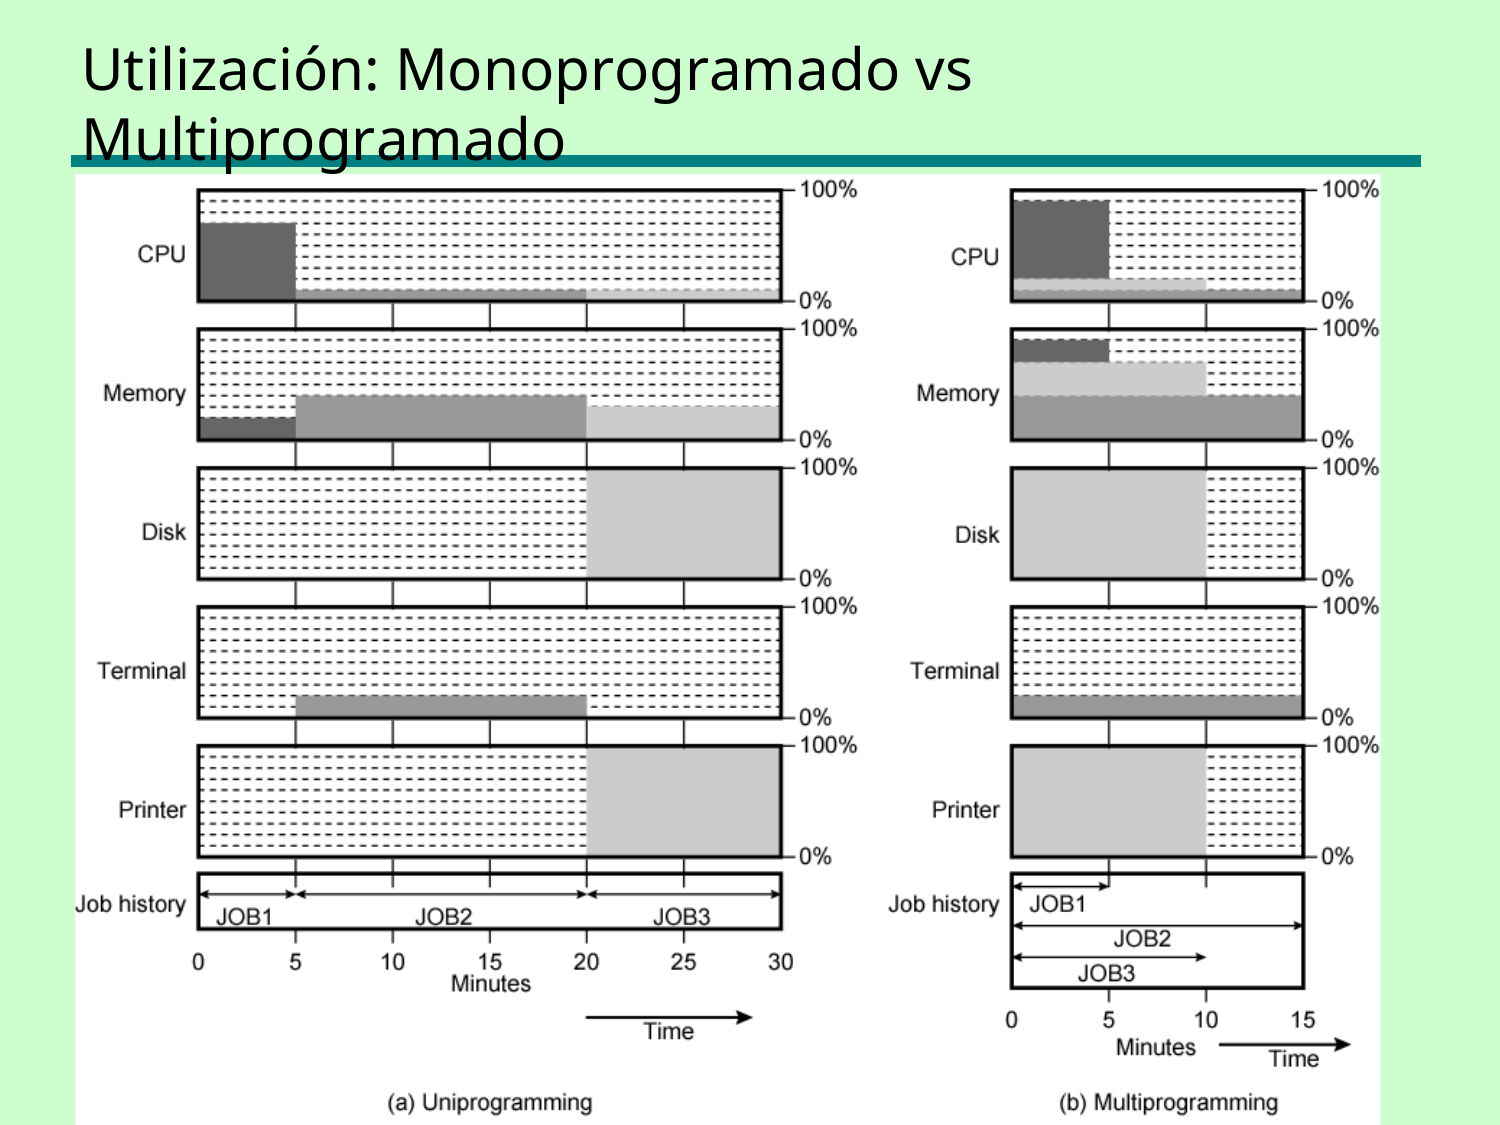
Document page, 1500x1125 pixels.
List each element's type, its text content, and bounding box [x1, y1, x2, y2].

title Utilización: Monoprogramado vs Multiprogramado [66, 24, 1413, 163]
picture [75, 174, 1381, 1125]
